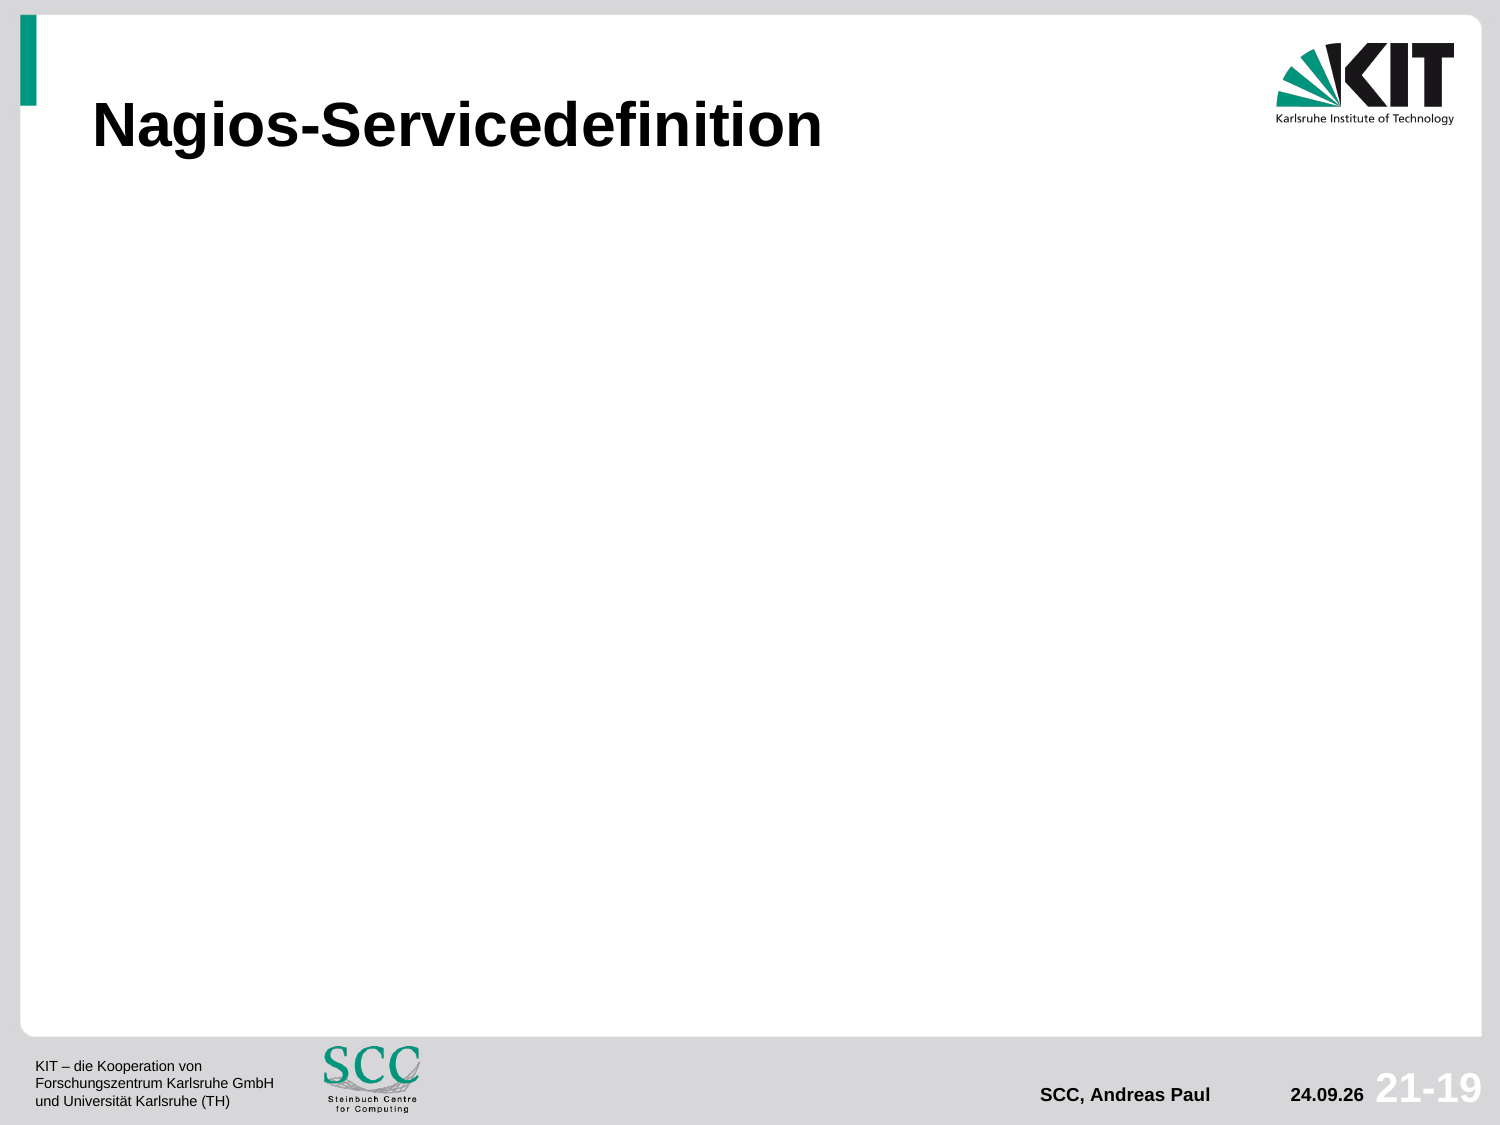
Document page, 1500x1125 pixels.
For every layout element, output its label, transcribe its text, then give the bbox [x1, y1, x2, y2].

title Nagios-Servicedefinition [92, 56, 1147, 176]
picture [0, 0, 1500, 1125]
